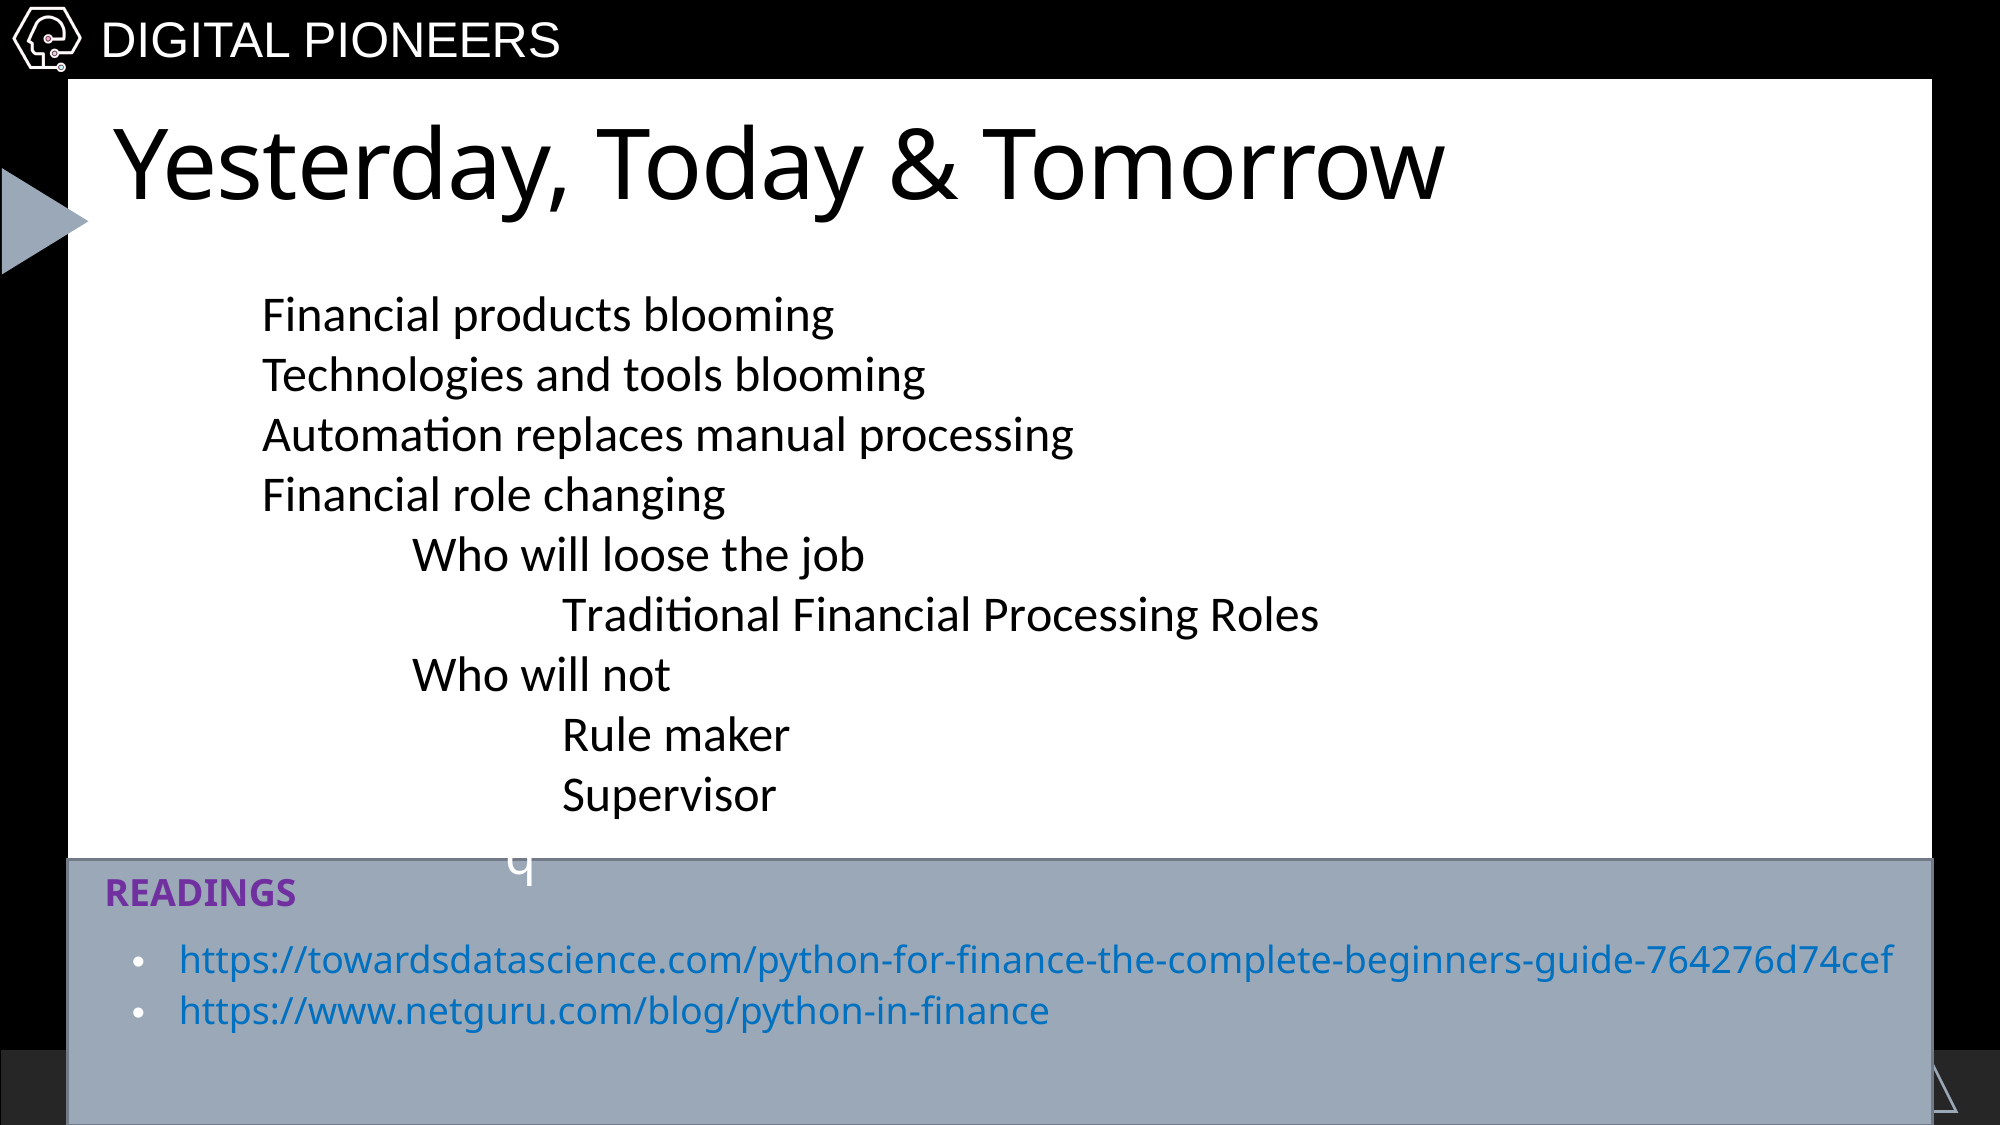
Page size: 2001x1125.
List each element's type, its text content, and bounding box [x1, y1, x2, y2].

text_box Financial products blooming Technologies and tools blooming Automation replaces manual processing Financial role changing Who will loose the job Traditional Financial Processing Roles Who will not Rule maker Supervisor [190, 273, 1861, 895]
picture [7, 5, 85, 73]
title Yesterday, Today & Tomorrow [98, 93, 1813, 243]
text_box https://towardsdatascience.com/python-for-finance-the-complete-beginners-guide-764276d74cef https://www.netguru.com/blog/python-in-finance [116, 928, 1911, 1080]
text_box DIGITAL PIONEERS [85, 0, 596, 76]
text_box READINGS [89, 861, 326, 922]
text_box [68, 860, 1933, 1125]
